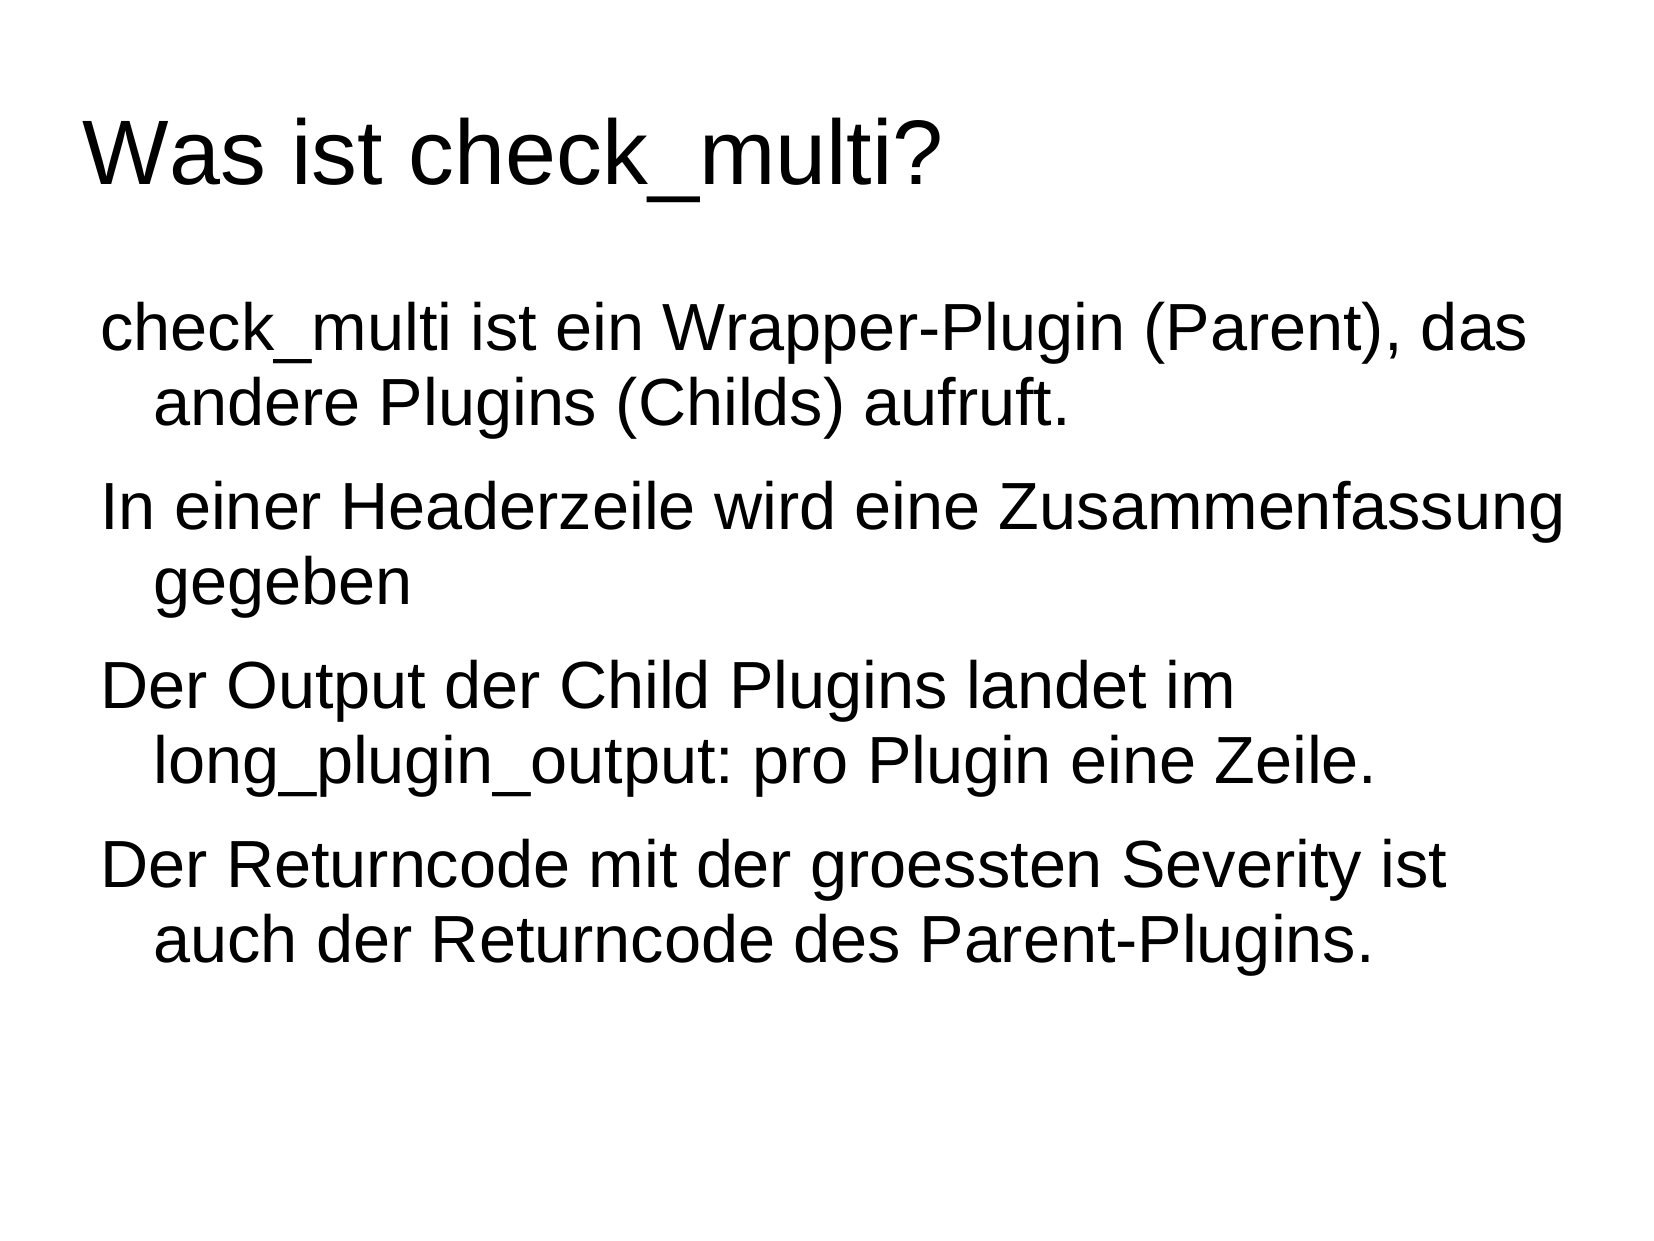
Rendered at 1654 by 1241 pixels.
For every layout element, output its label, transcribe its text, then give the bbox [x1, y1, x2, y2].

list check_multi ist ein Wrapper-Plugin (Parent), das andere Plugins (Childs) aufruft. In einer Headerzeile wird eine Zusammenfassung gegeben Der Output der Child Plugins landet im long_plugin_output: pro Plugin eine Zeile. Der Returncode mit der groessten Severity ist auch der Returncode des Parent-Plugins. [82, 290, 1571, 1109]
title Was ist check_multi? [82, 101, 1571, 205]
